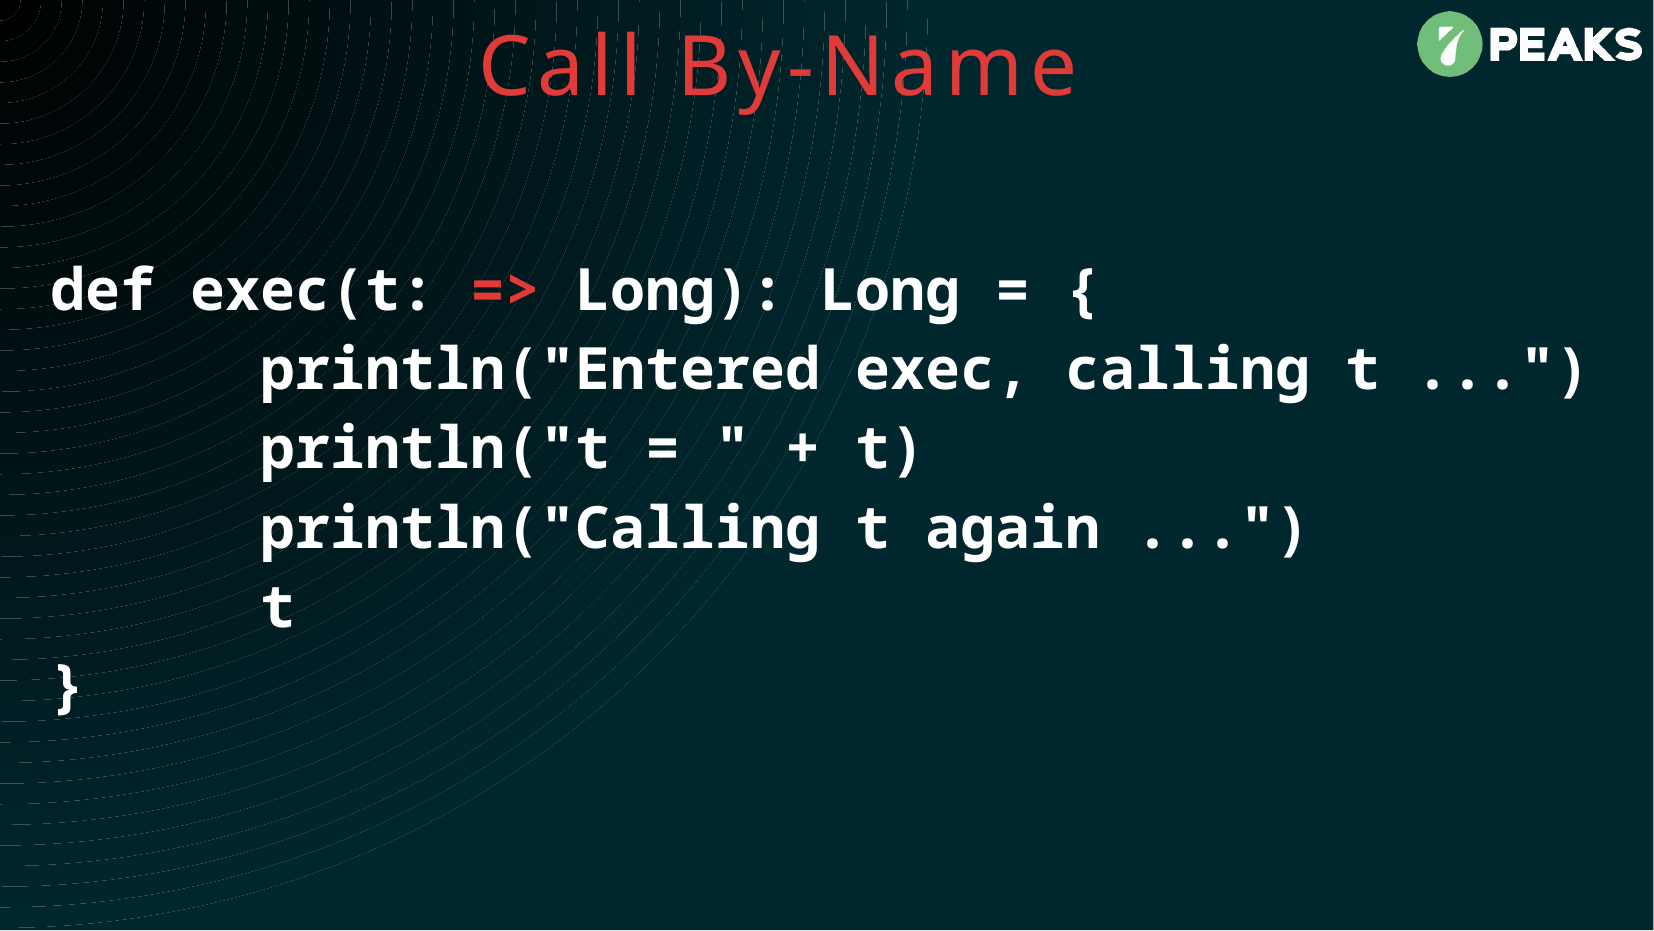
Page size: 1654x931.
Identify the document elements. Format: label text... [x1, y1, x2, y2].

text_box Call By-Name [463, 0, 1190, 142]
picture [1417, 11, 1642, 77]
text_box def exec(t: => Long): Long = { println("Entered exec, calling t ...") println("t = " + t) println("Calling t again ...") t } [35, 240, 1607, 690]
